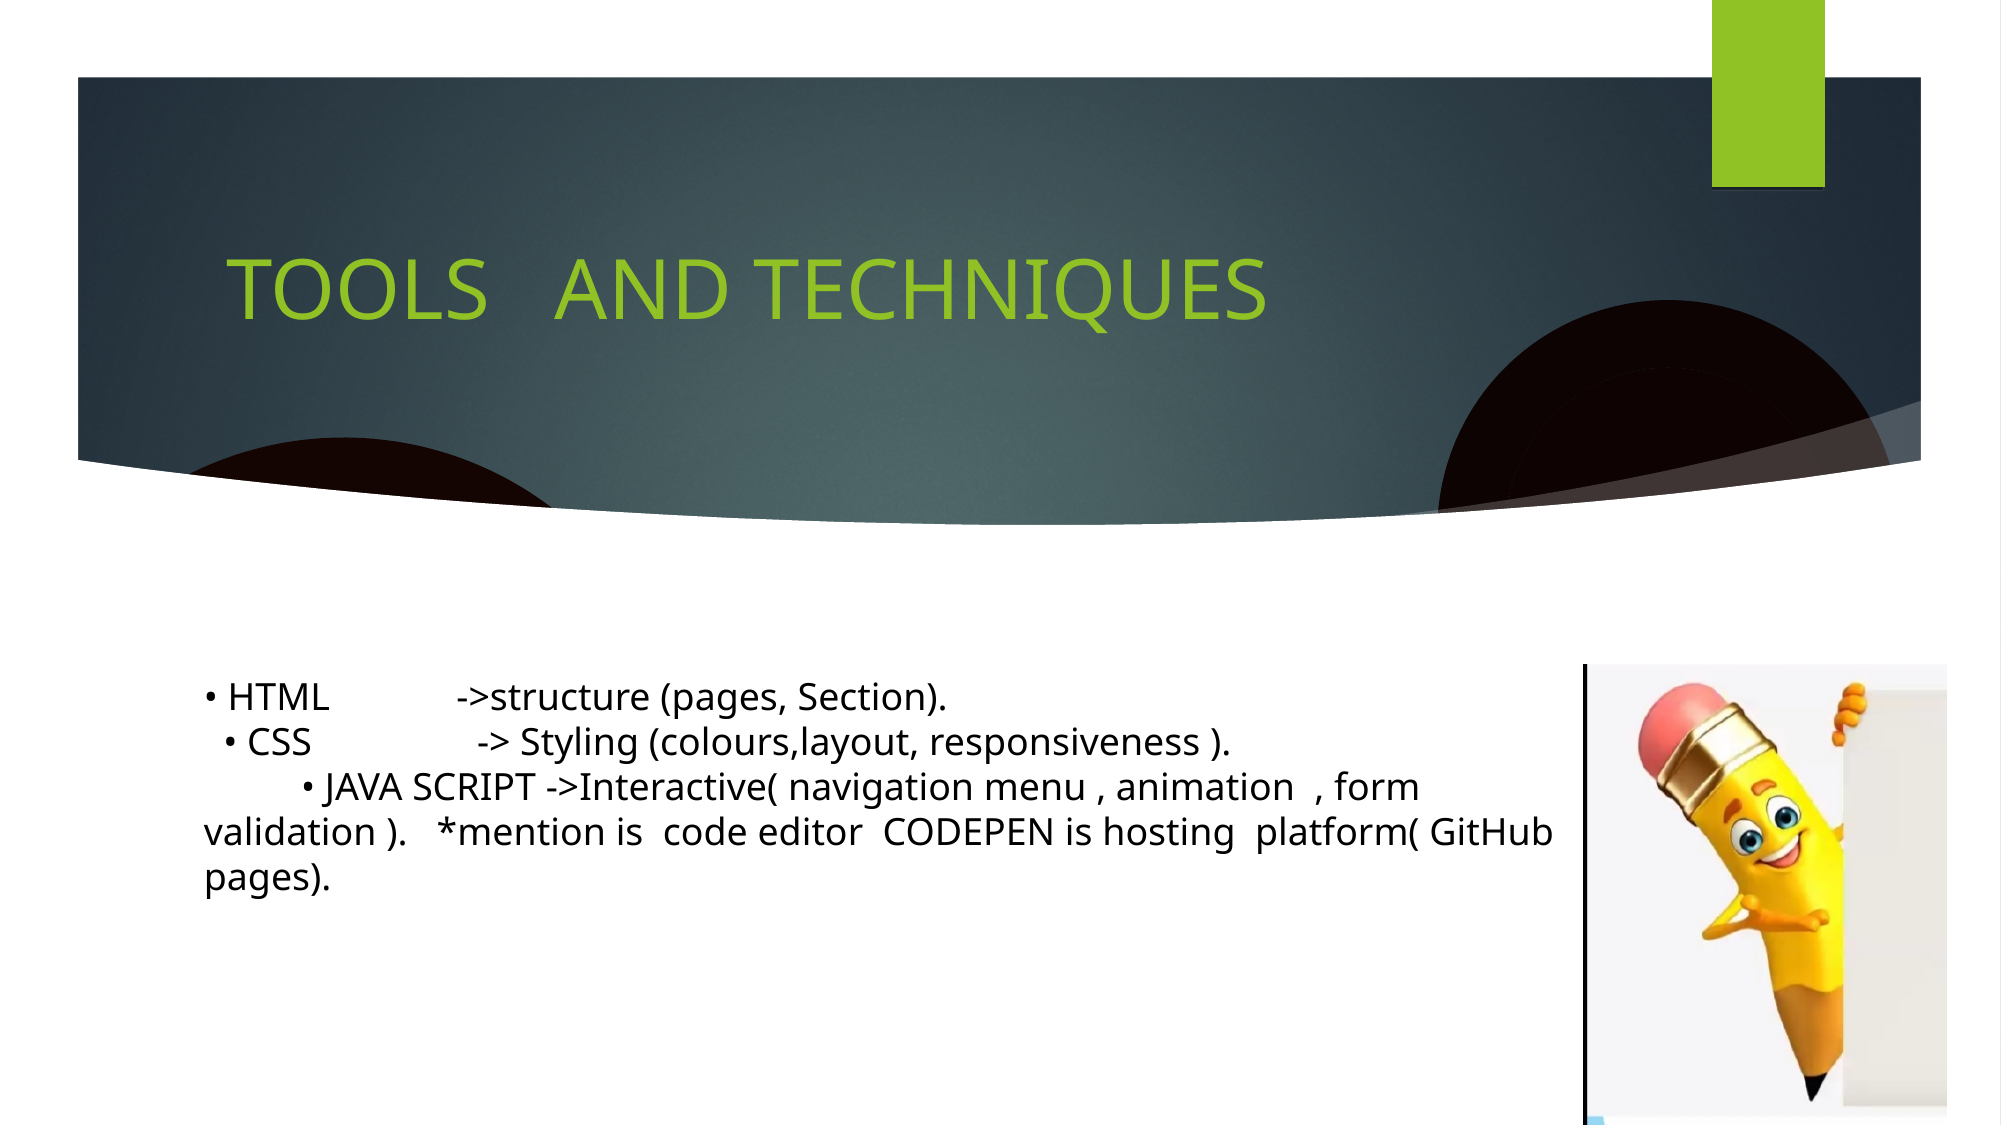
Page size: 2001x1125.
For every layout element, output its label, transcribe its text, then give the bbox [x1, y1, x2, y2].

list • HTML ->structure (pages, Section). • CSS -> Styling (colours,layout, responsiveness ). • JAVA SCRIPT ->Interactive( navigation menu , animation , form validation ). *mention is code editor CODEPEN is hosting platform( GitHub pages). [188, 581, 1637, 989]
picture [1583, 664, 1947, 1125]
title TOOLS AND TECHNIQUES [189, 173, 1639, 399]
